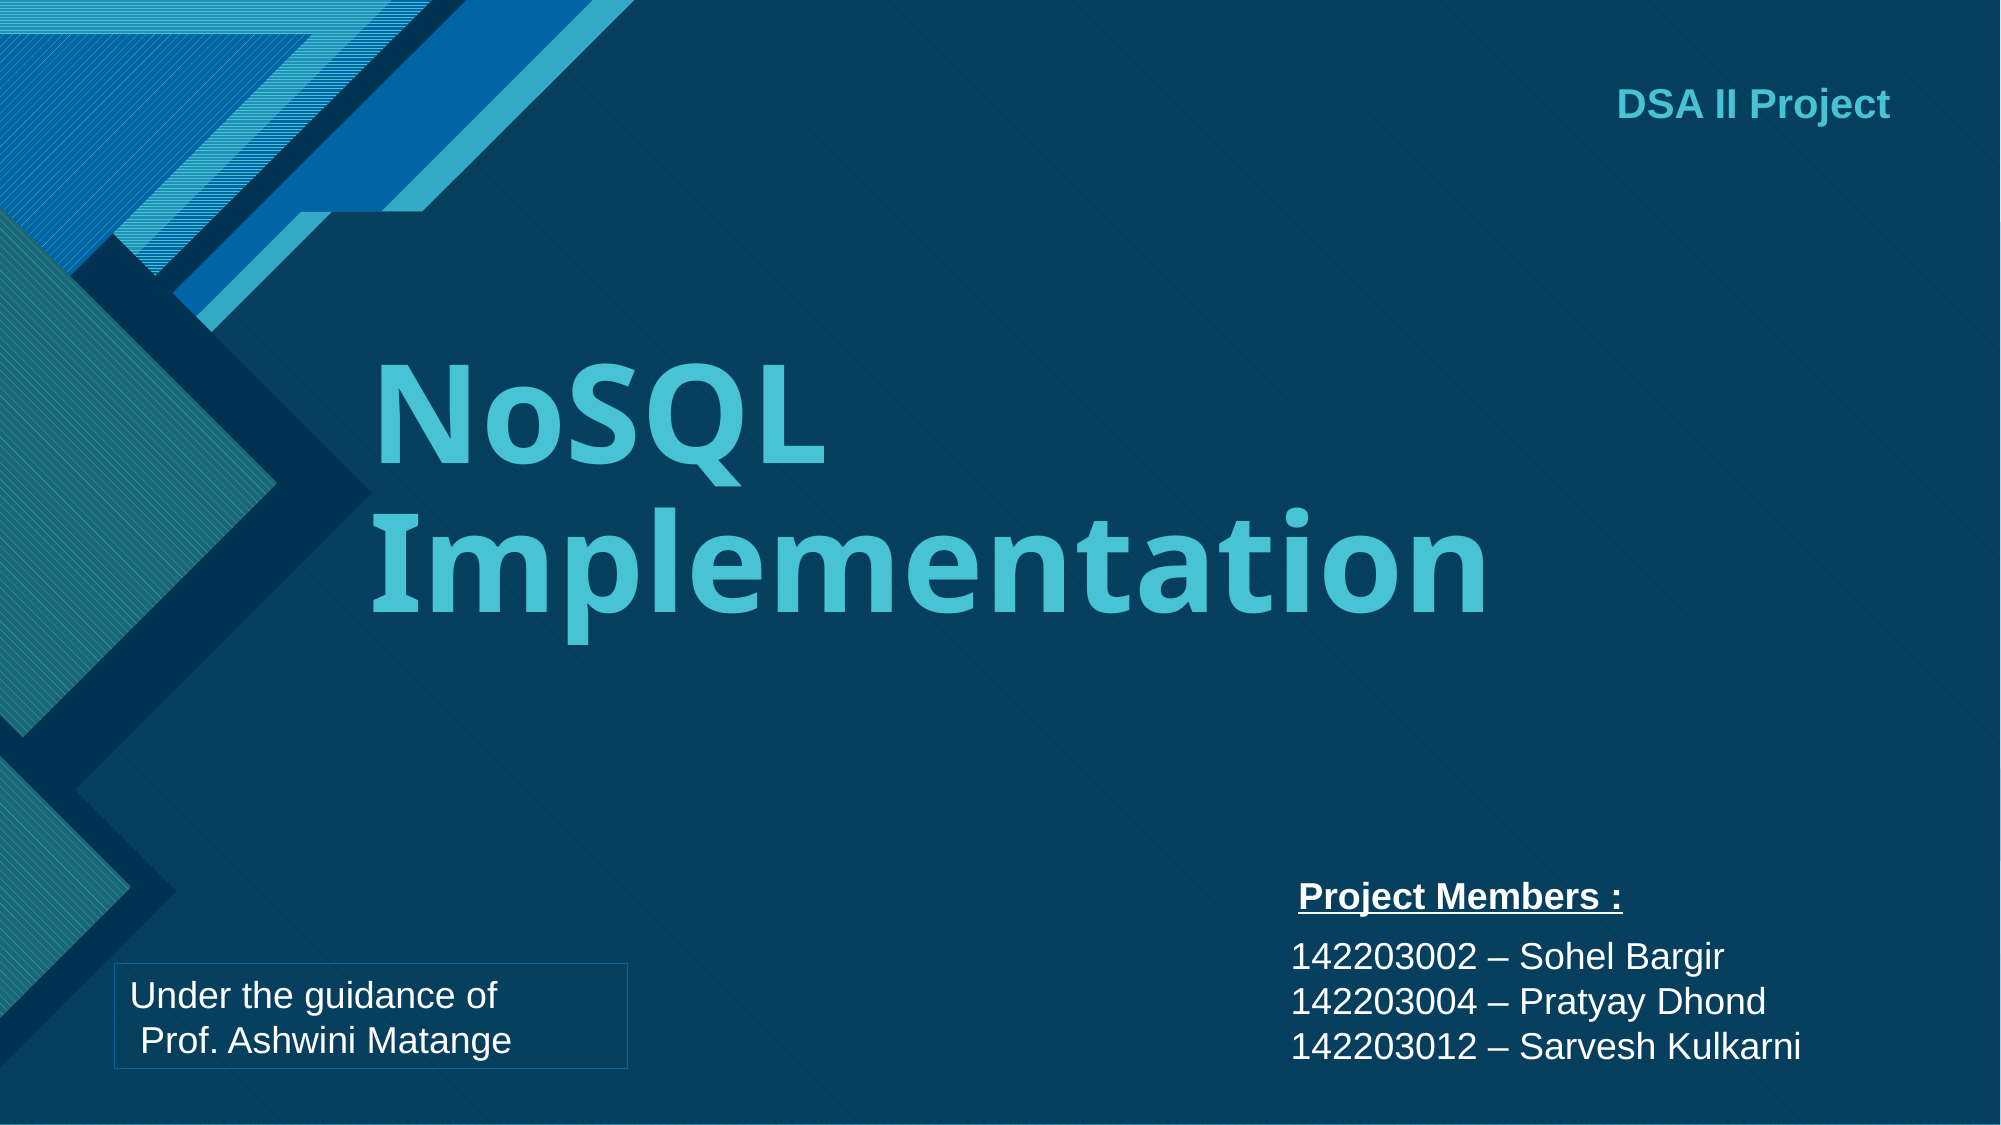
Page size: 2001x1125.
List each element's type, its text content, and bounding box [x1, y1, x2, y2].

text_box Under the guidance of Prof. Ashwini Matange [114, 963, 628, 1069]
title NoSQL Implementation [354, 326, 1684, 650]
text_box 142203002 – Sohel Bargir 142203004 – Pratyay Dhond 142203012 – Sarvesh Kulkarni [1275, 924, 1850, 1075]
text_box Project Members : [1283, 864, 1648, 925]
text_box DSA II Project [1601, 69, 1932, 135]
